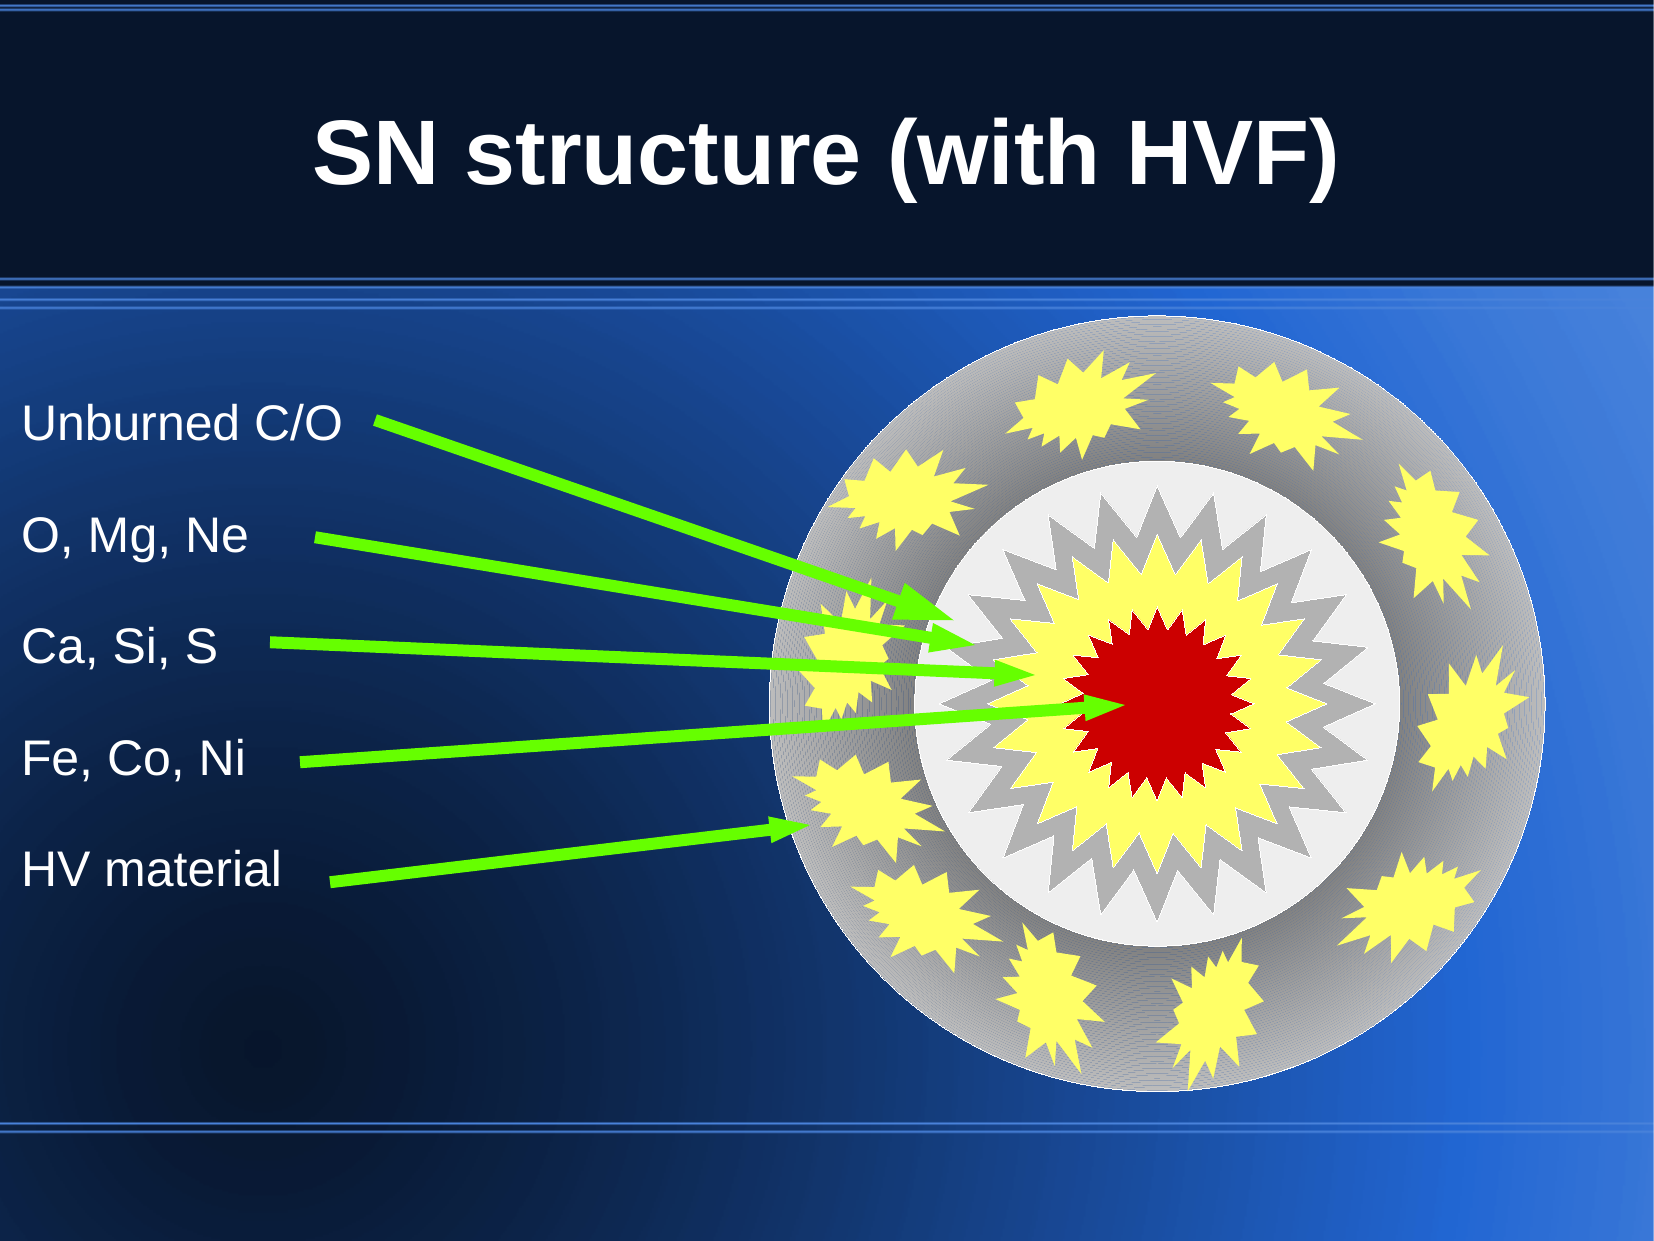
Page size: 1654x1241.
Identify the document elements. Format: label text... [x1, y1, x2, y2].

picture [0, 0, 1654, 1241]
text_box Unburned C/O O, Mg, Ne Ca, Si, S Fe, Co, Ni HV material [21, 395, 697, 913]
text_box [769, 315, 1546, 1092]
title SN structure (with HVF) [82, 49, 1571, 257]
